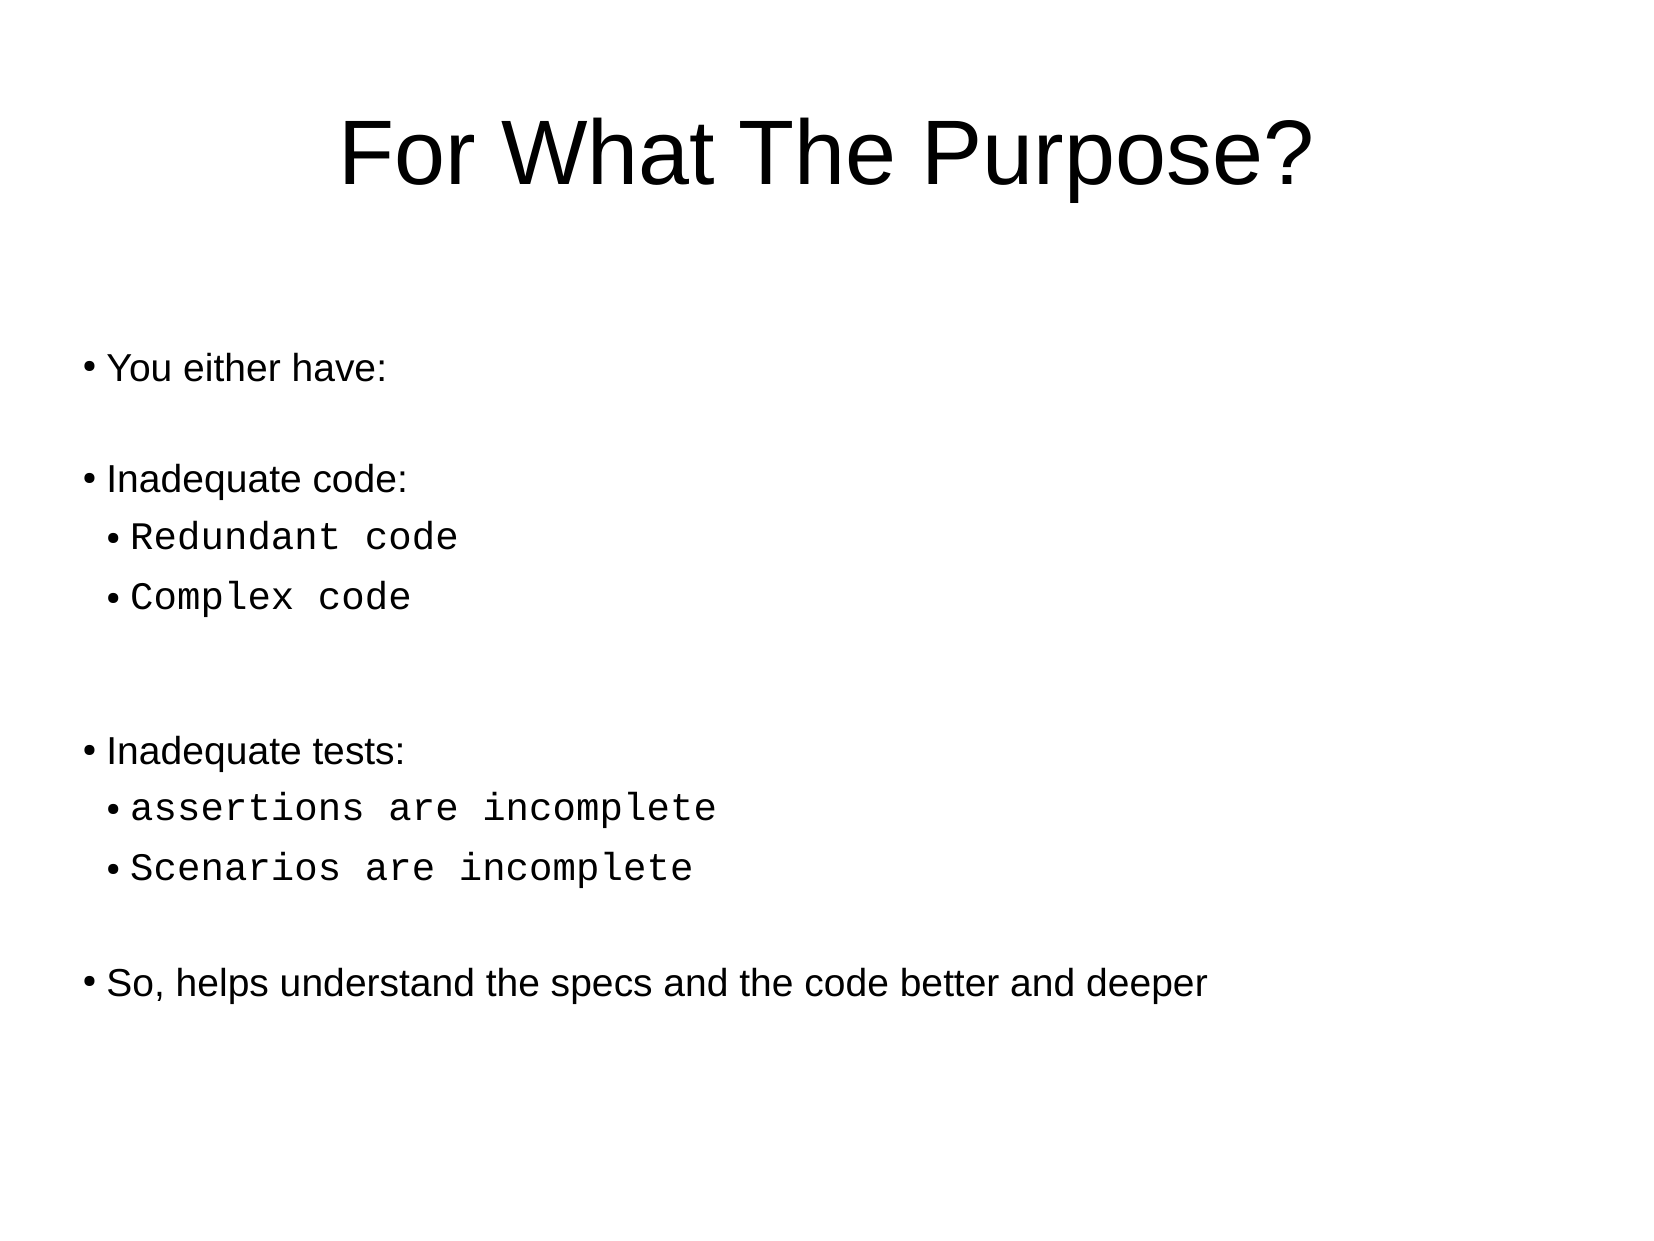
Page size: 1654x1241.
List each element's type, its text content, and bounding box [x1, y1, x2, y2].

title For What The Purpose? [82, 49, 1571, 257]
list You either have: Inadequate code: Redundant code Complex code Inadequate tests: assertions are incomplete Scenarios are incomplete So, helps understand the specs and the code better and deeper [82, 290, 1571, 1010]
